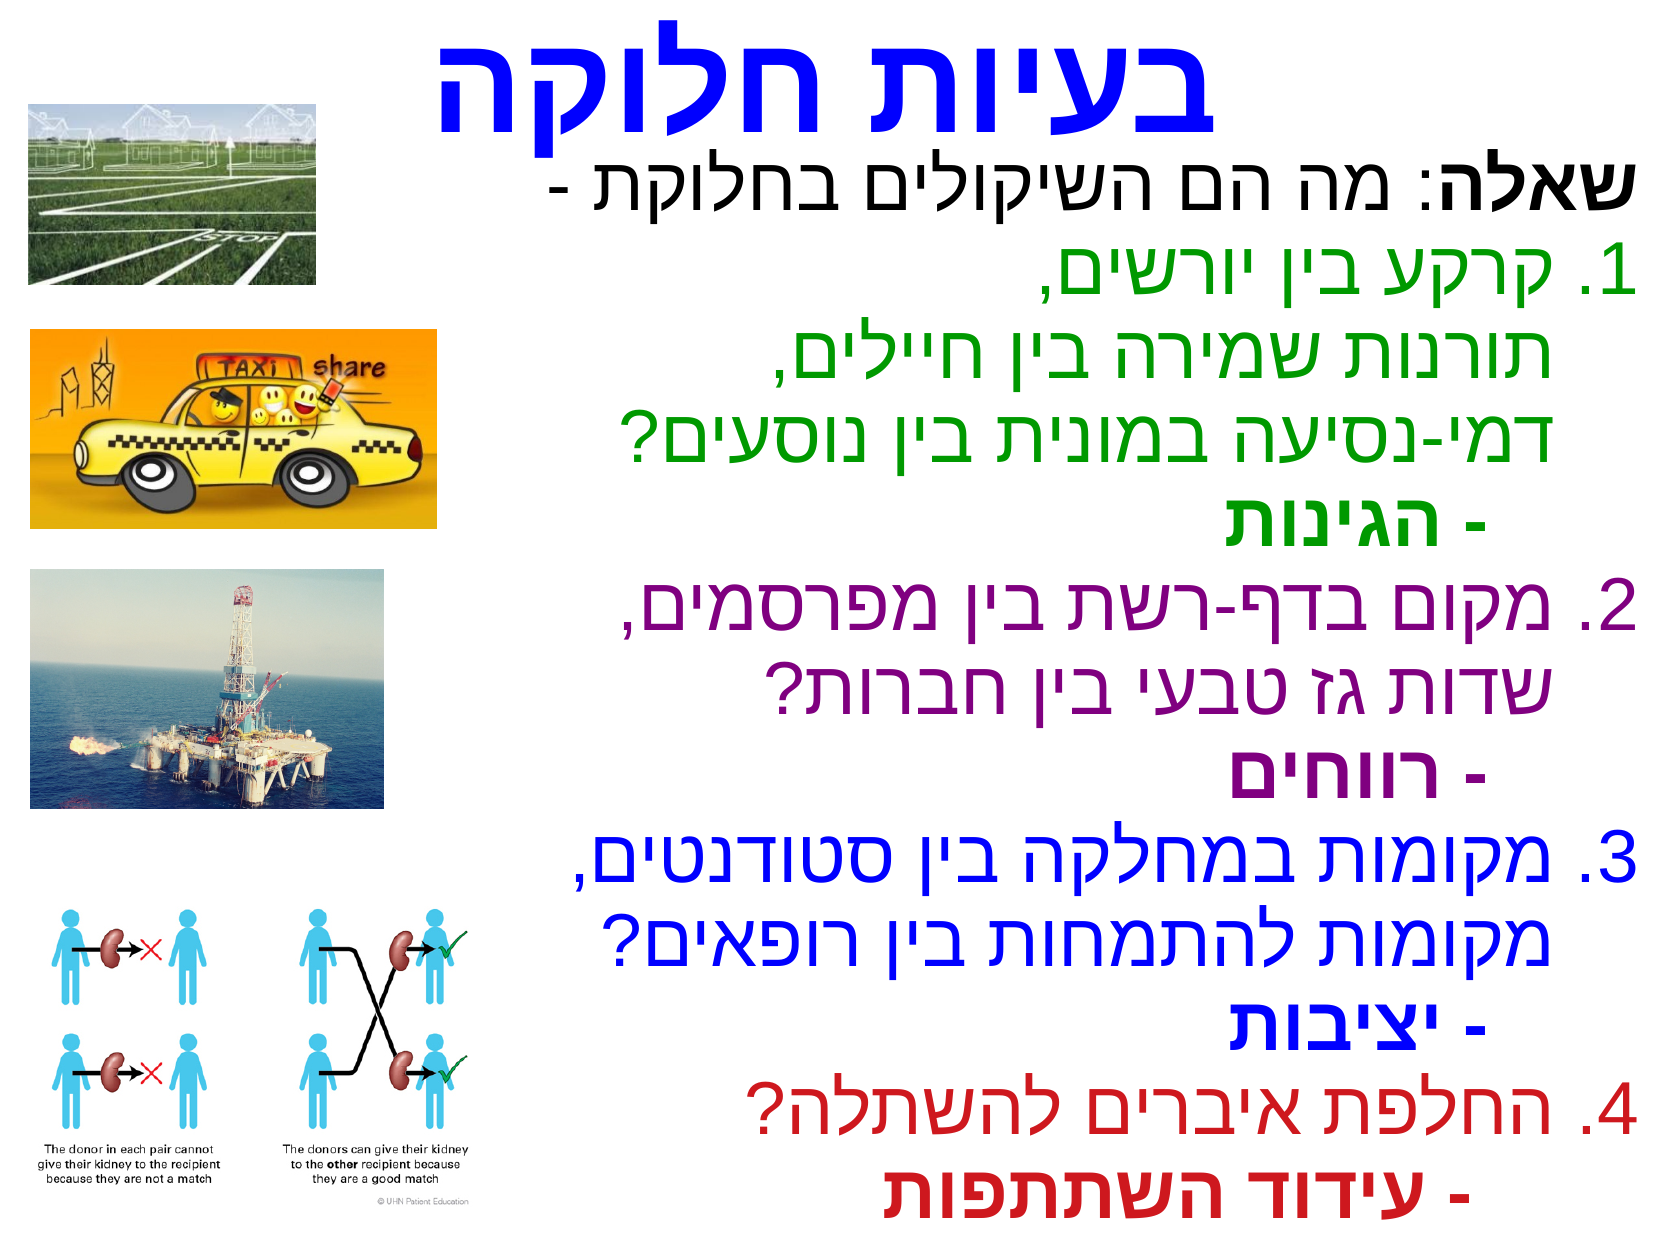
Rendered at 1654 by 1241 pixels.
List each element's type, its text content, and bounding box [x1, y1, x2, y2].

picture [30, 569, 384, 809]
picture [28, 104, 316, 286]
picture [25, 899, 482, 1211]
title בעיות חלוקה [30, 8, 1621, 162]
picture [30, 329, 437, 529]
text_box שאלה: מה הם השיקולים בחלוקת - 1. קרקע בין יורשים, תורנות שמירה בין חיילים, דמי-נסיעה במונית בין נוסעים? - הגינות 2. מקום בדף-רשת בין מפרסמים, שדות גז טבעי בין חברות? - רווחים 3. מקומות במחלקה בין סטודנטים, מקומות להתמחות בין רופאים? - יציבות 4. החלפת איברים להשתלה? - עידוד השתתפות [467, 135, 1654, 1241]
